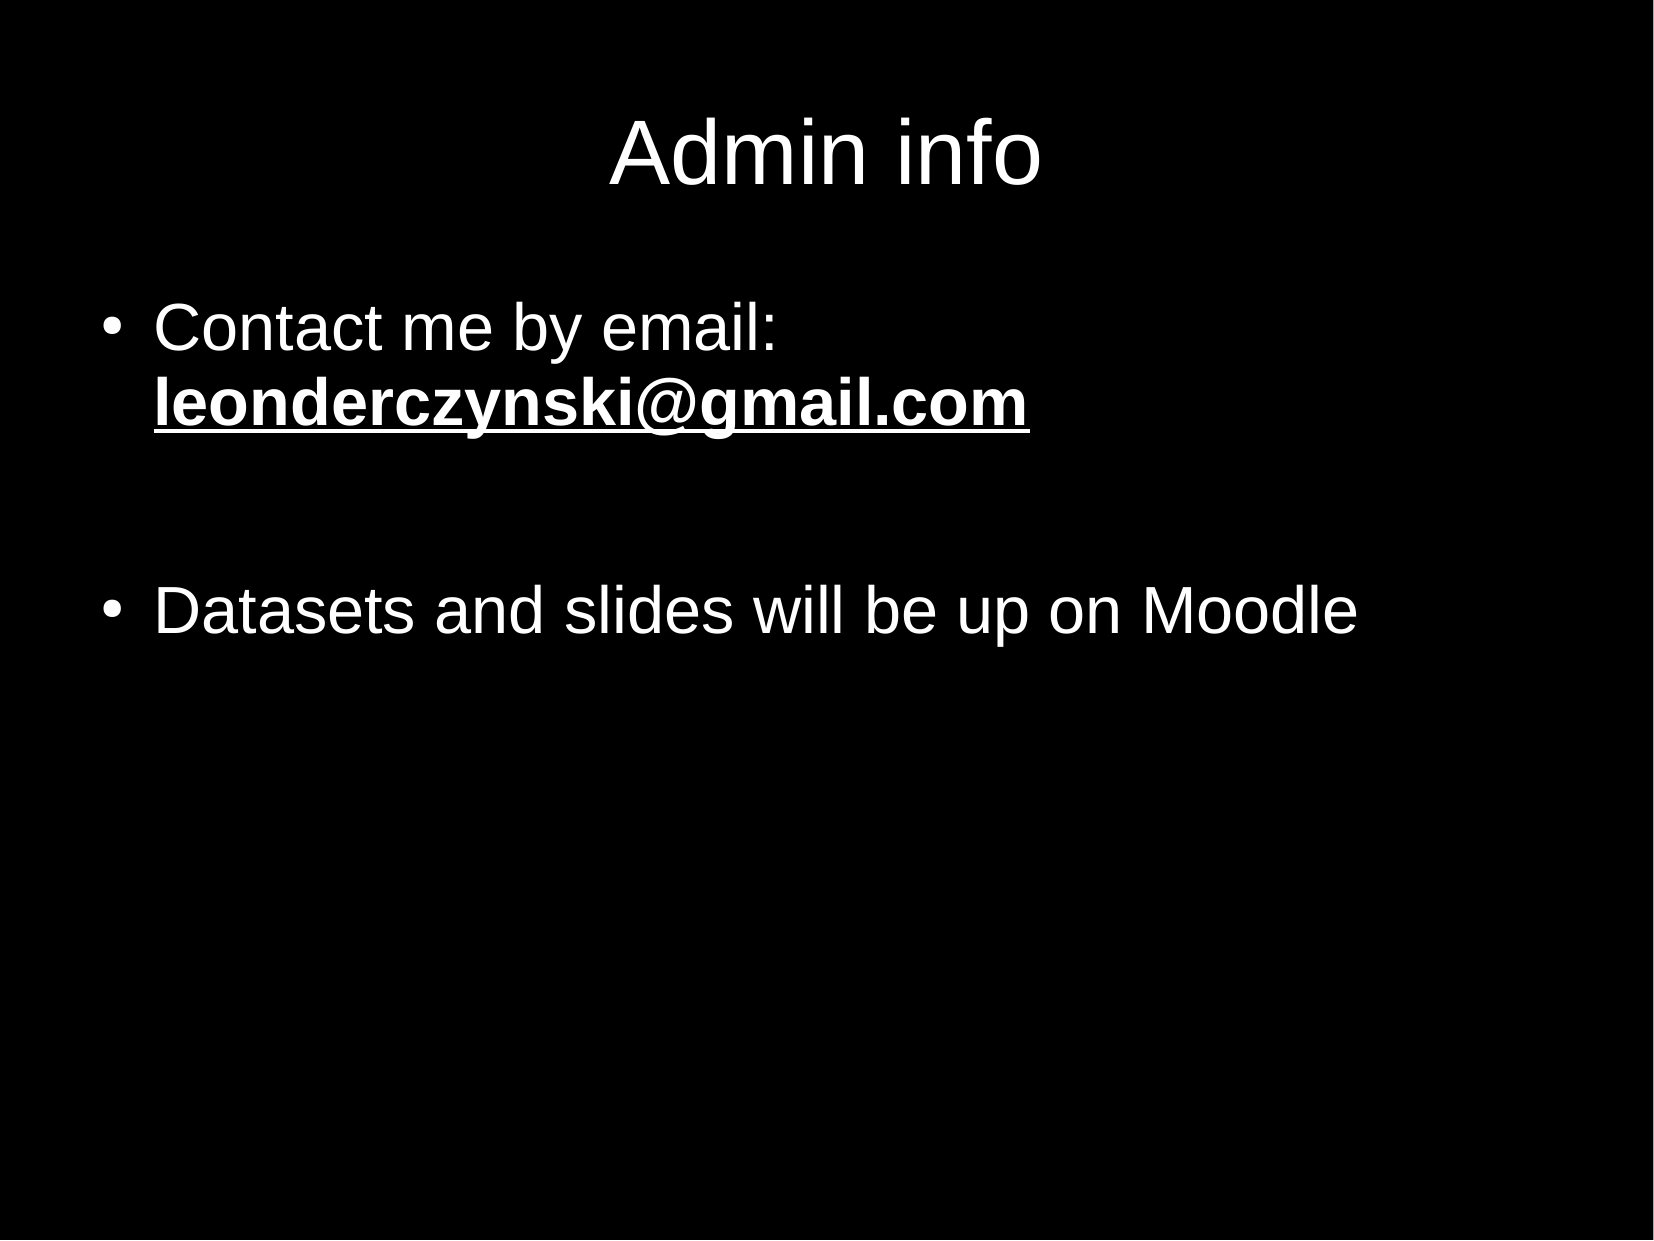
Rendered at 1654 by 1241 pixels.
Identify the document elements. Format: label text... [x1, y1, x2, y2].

list Contact me by email: leonderczynski@gmail.com Datasets and slides will be up on Moodle [82, 290, 1571, 1010]
title Admin info [82, 49, 1571, 257]
